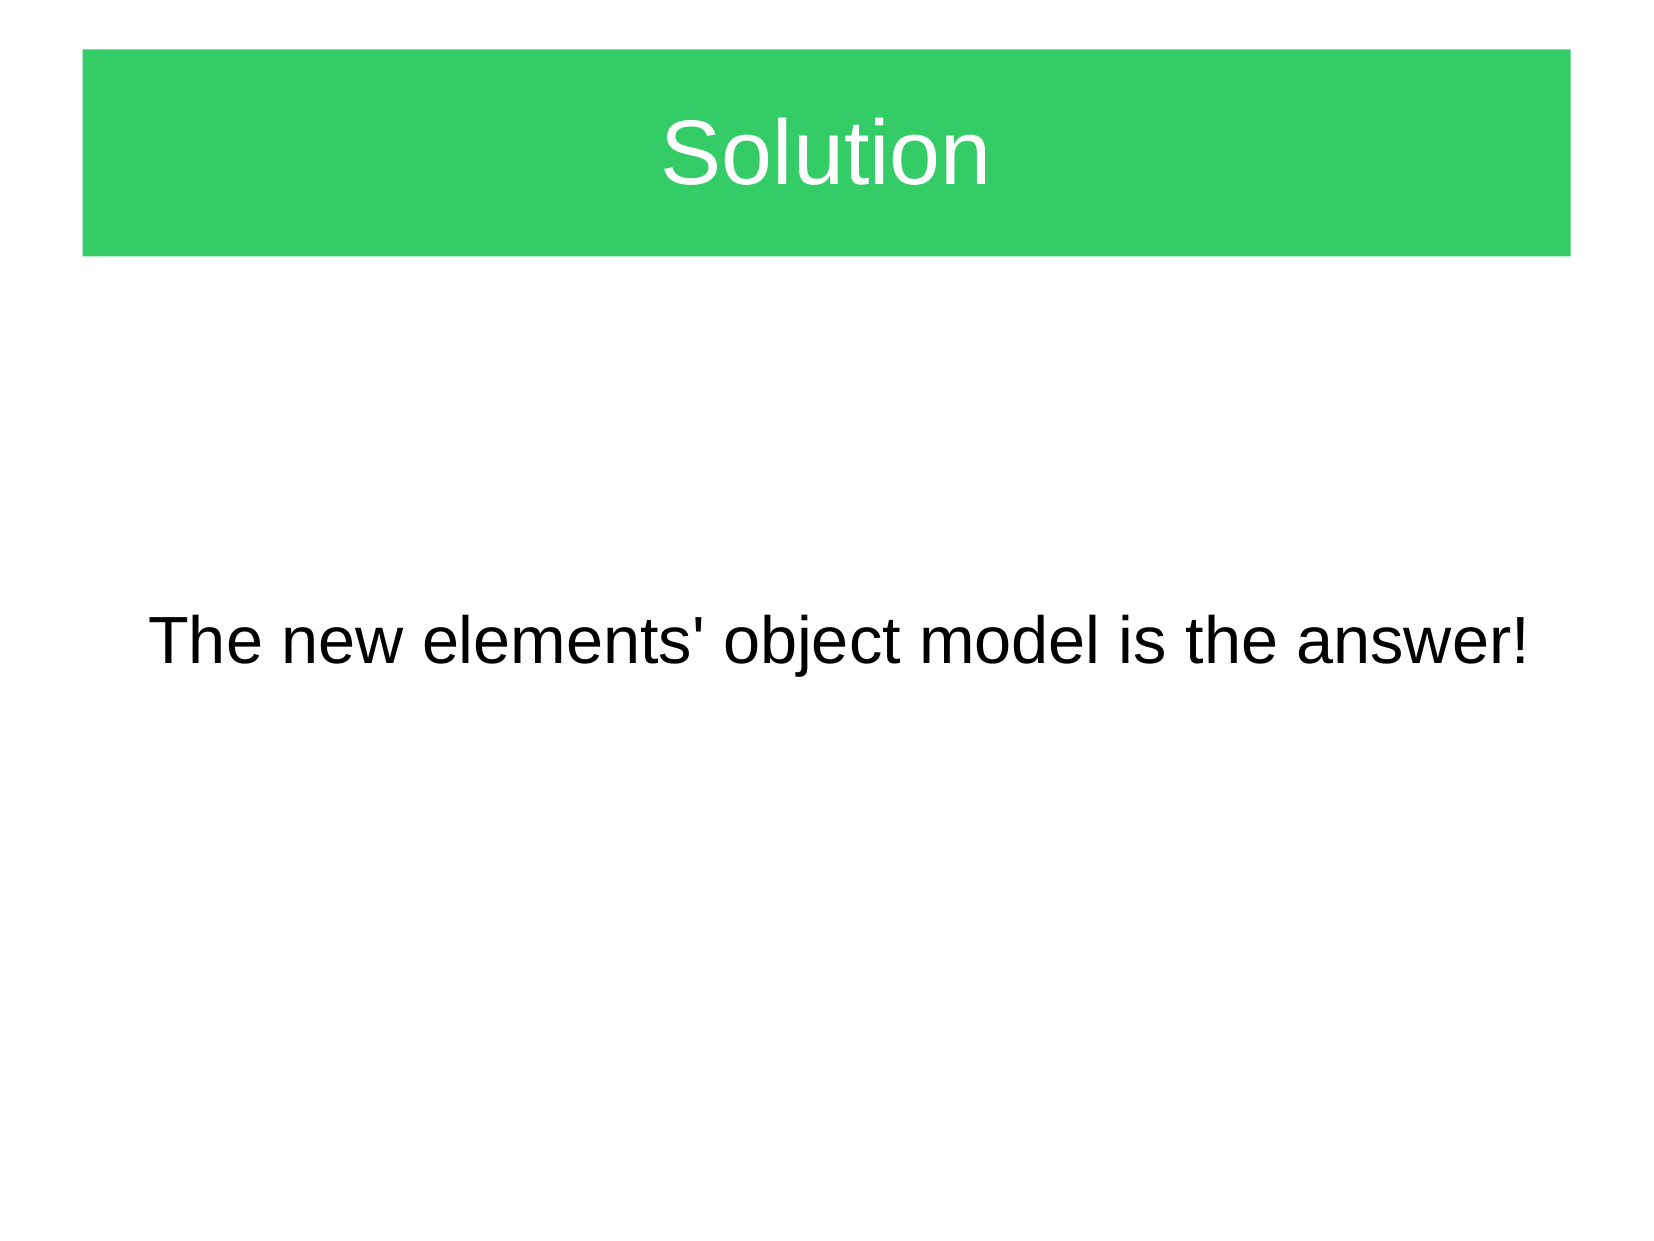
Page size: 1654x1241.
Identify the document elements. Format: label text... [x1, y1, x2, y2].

list The new elements' object model is the answer! [76, 290, 1532, 1010]
title Solution [82, 49, 1571, 257]
